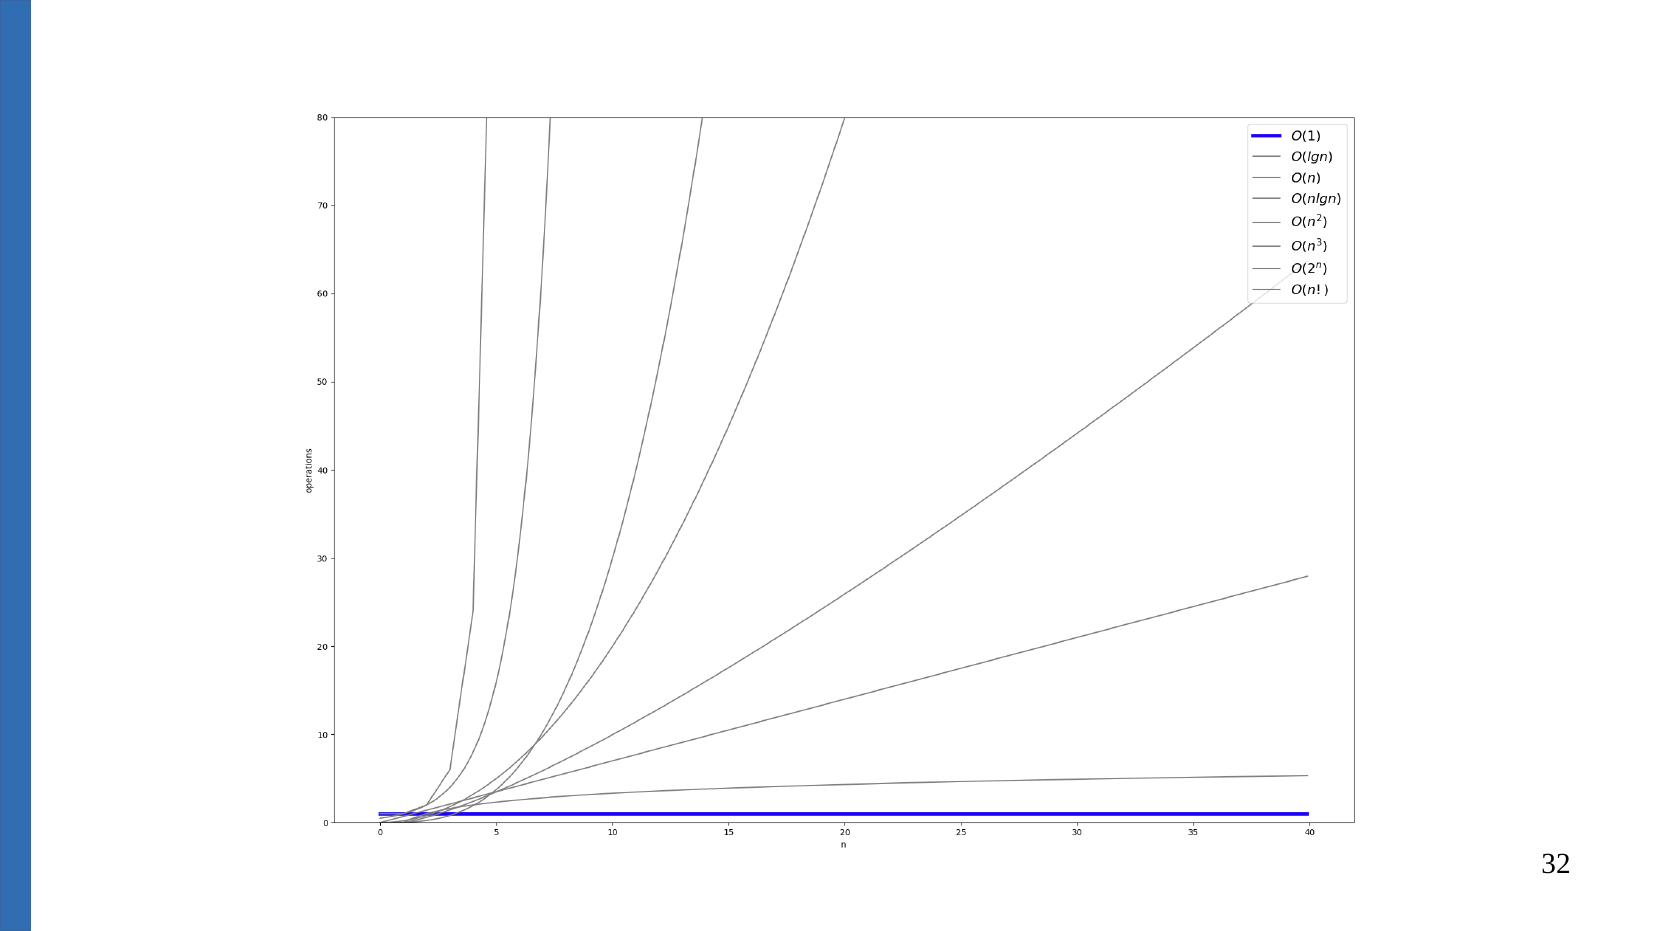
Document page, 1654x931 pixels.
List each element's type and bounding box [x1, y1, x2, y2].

picture [169, 7, 1485, 923]
text_box [0, 0, 31, 931]
